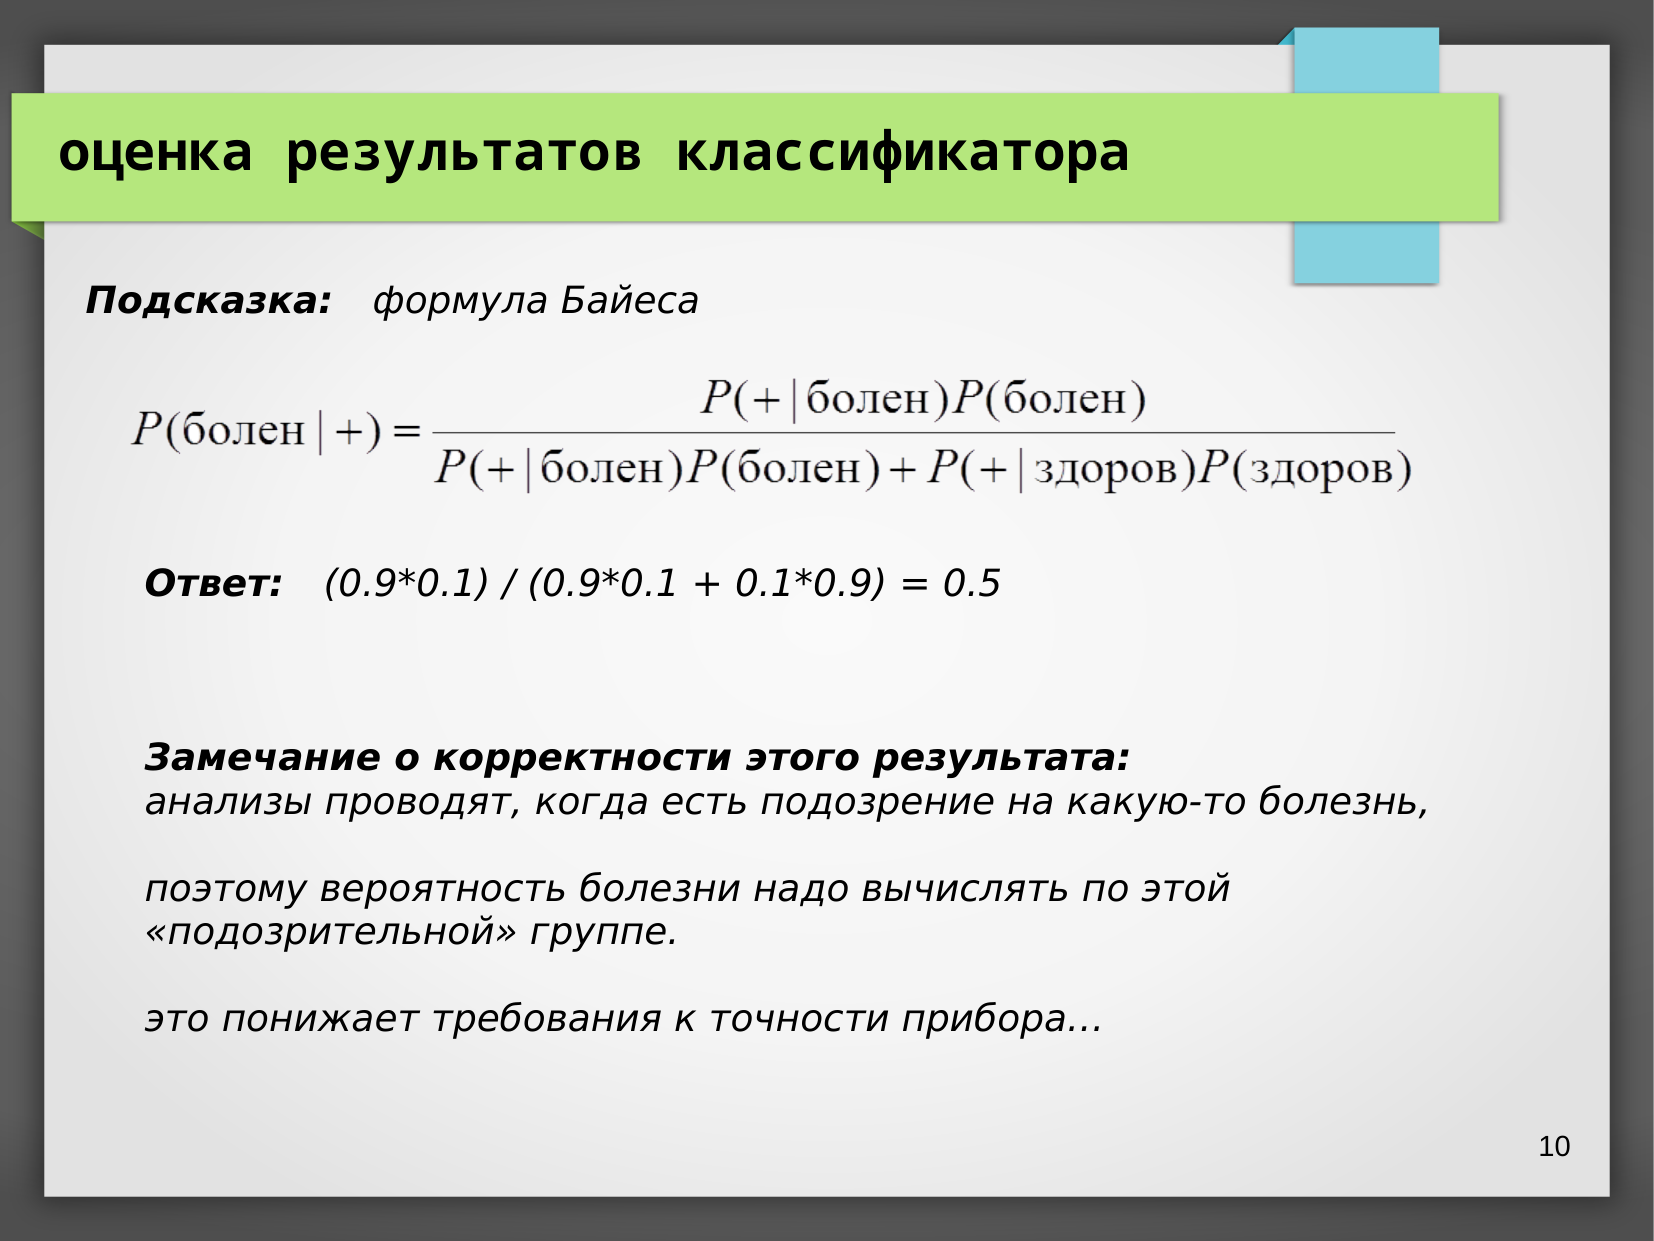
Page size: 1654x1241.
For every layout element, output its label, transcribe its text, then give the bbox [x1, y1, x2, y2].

title оценка результатов классификатора [59, 109, 1217, 190]
text_box Ответ: (0.9*0.1) / (0.9*0.1 + 0.1*0.9) = 0.5 Замечание о корректности этого результата: анализы проводят, когда есть подозрение на какую-то болезнь, поэтому вероятность болезни надо вычислять по этой «подозрительной» группе. это понижает требования к точности прибора… [129, 554, 1512, 1070]
picture [0, 0, 1654, 1241]
text_box Подсказка: формула Байеса [70, 271, 1371, 332]
